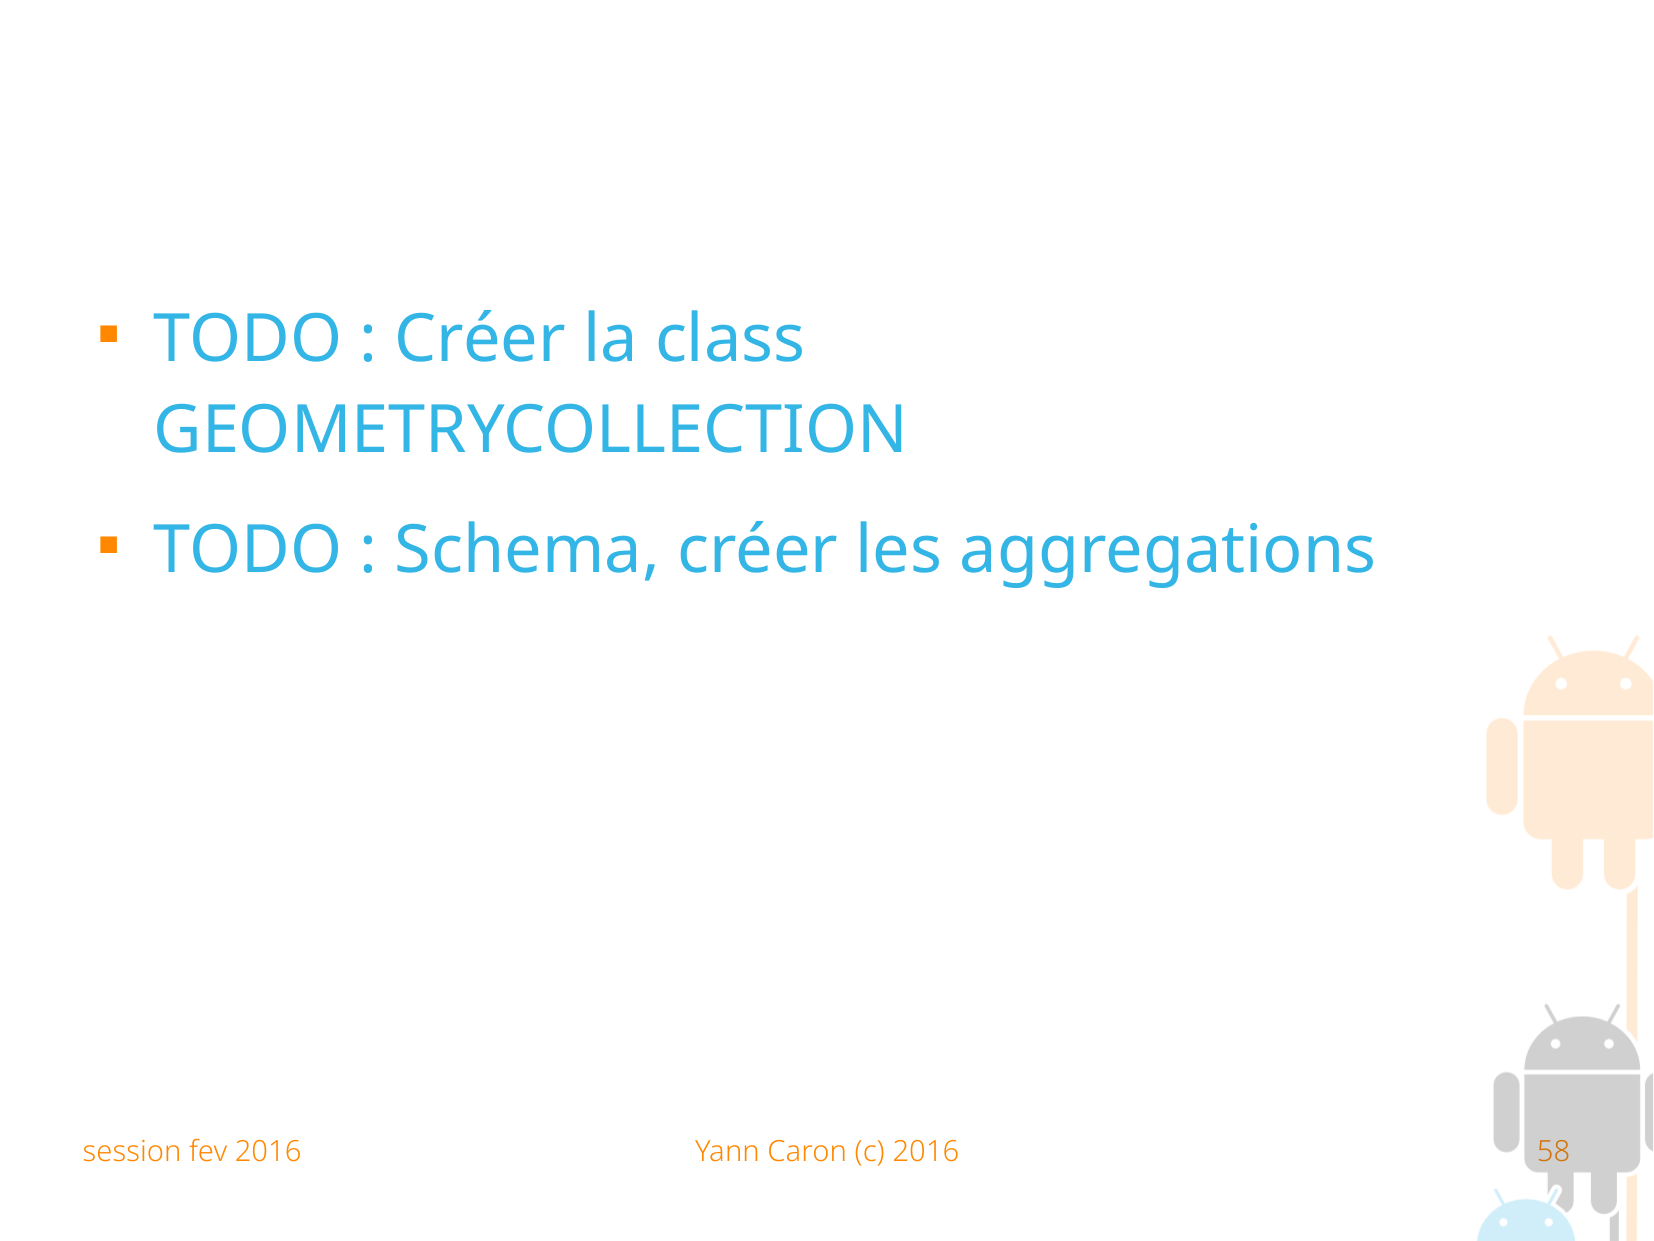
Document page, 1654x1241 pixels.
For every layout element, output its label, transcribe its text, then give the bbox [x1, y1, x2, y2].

list TODO : Créer la class GEOMETRYCOLLECTION TODO : Schema, créer les aggregations [82, 290, 1571, 1010]
picture [240, 423, 1654, 1241]
